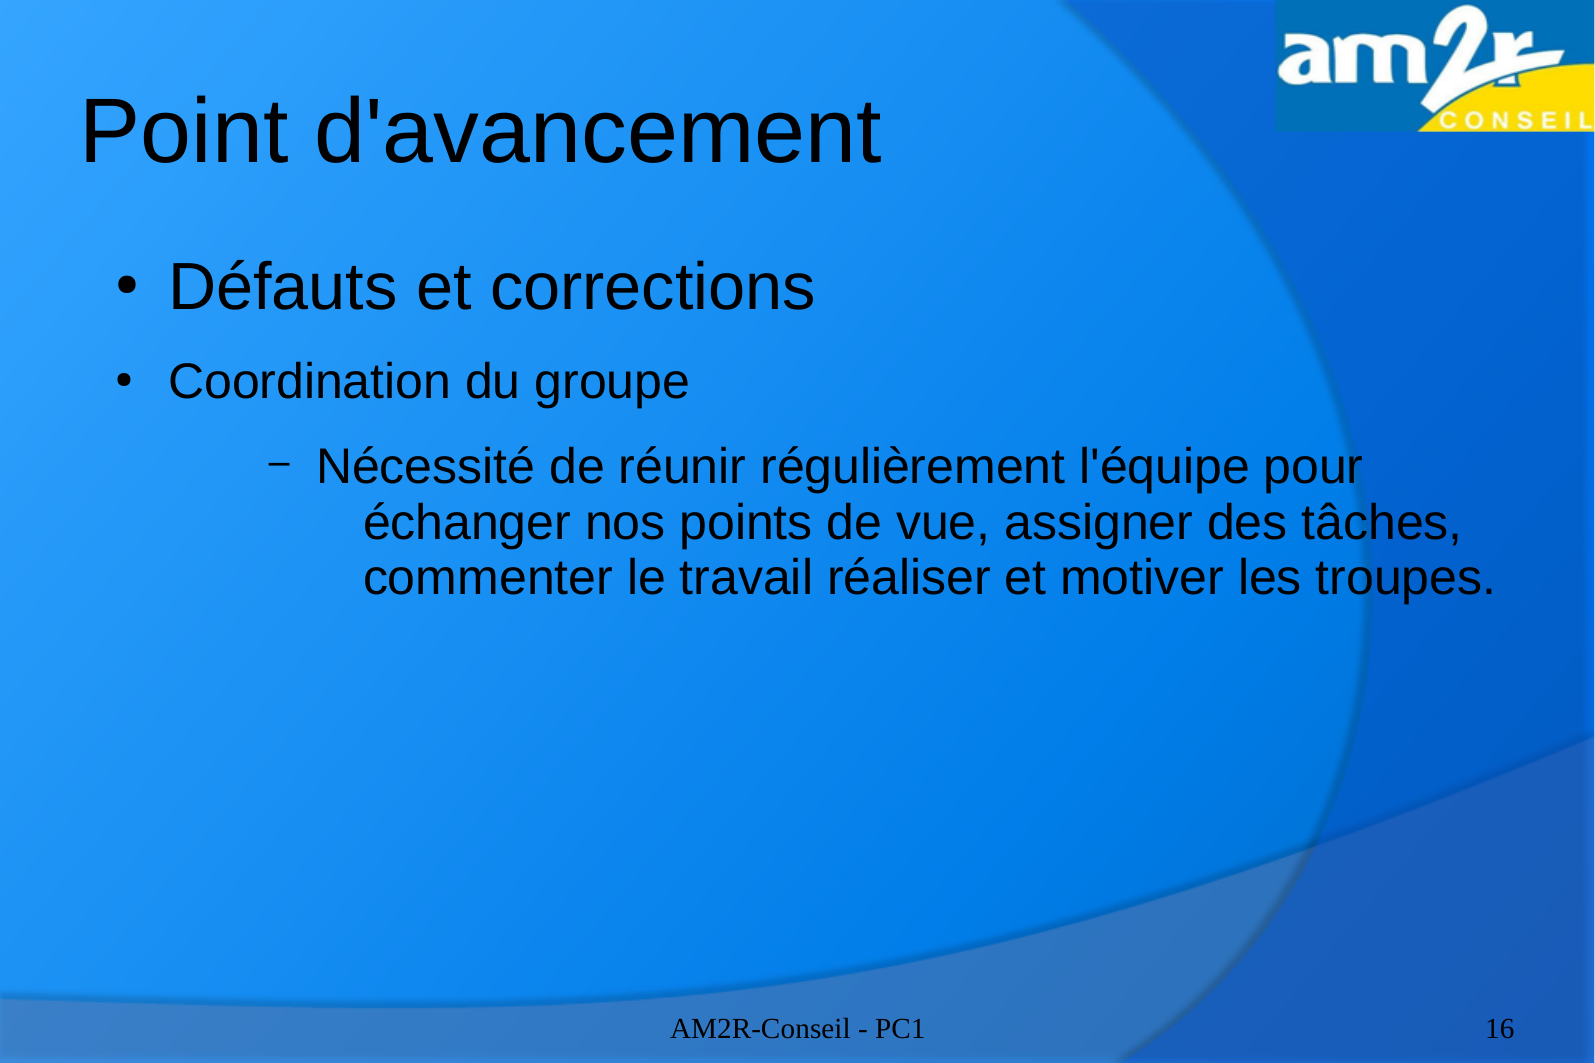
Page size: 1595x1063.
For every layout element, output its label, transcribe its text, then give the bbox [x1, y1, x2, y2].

list Défauts et corrections Coordination du groupe Nécessité de réunir régulièrement l'équipe pour échanger nos points de vue, assigner des tâches, commenter le travail réaliser et motiver les troupes. [79, 248, 1565, 951]
picture [0, 0, 1595, 1063]
title Point d'avancement [79, 42, 1253, 220]
